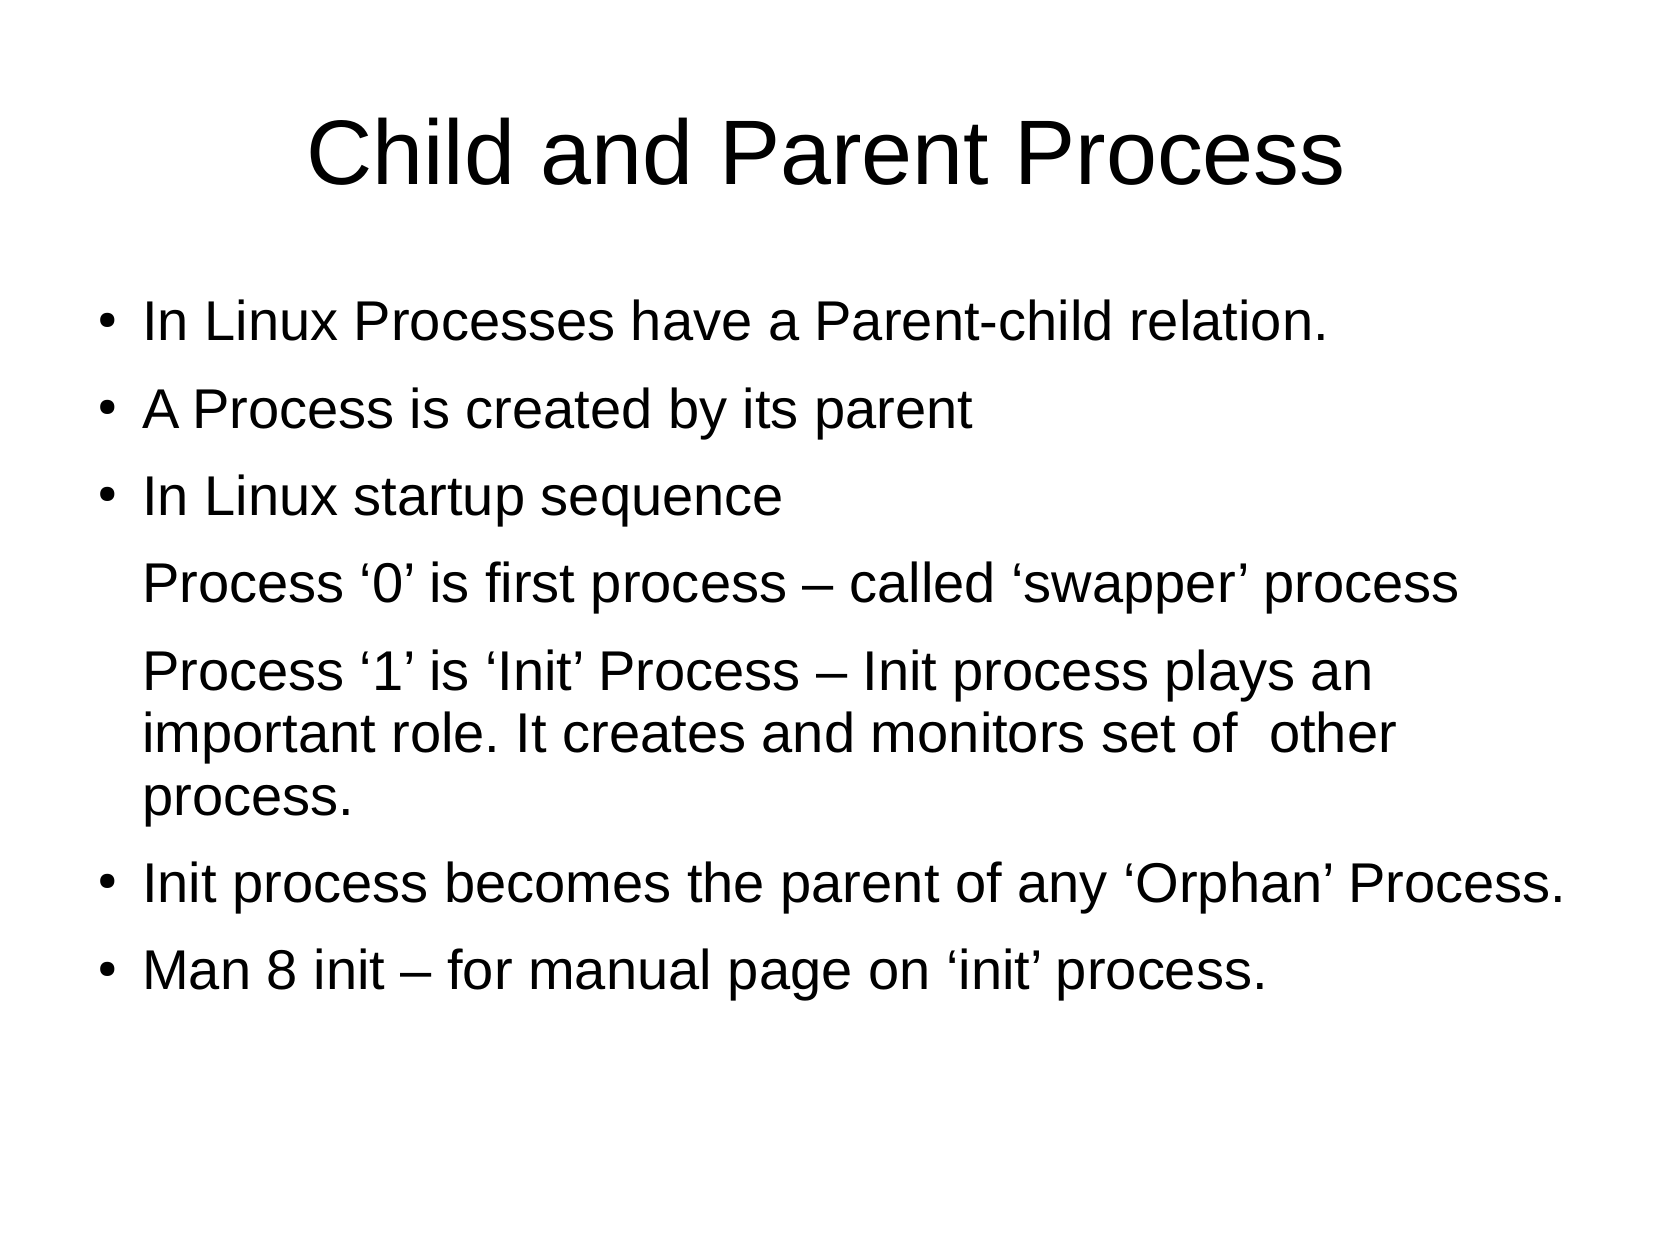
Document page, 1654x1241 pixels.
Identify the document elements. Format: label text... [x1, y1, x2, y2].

title Child and Parent Process [82, 49, 1571, 257]
list In Linux Processes have a Parent-child relation. A Process is created by its parent In Linux startup sequence Process ‘0’ is first process – called ‘swapper’ process Process ‘1’ is ‘Init’ Process – Init process plays an important role. It creates and monitors set of other process. Init process becomes the parent of any ‘Orphan’ Process. Man 8 init – for manual page on ‘init’ process. [82, 290, 1571, 1010]
